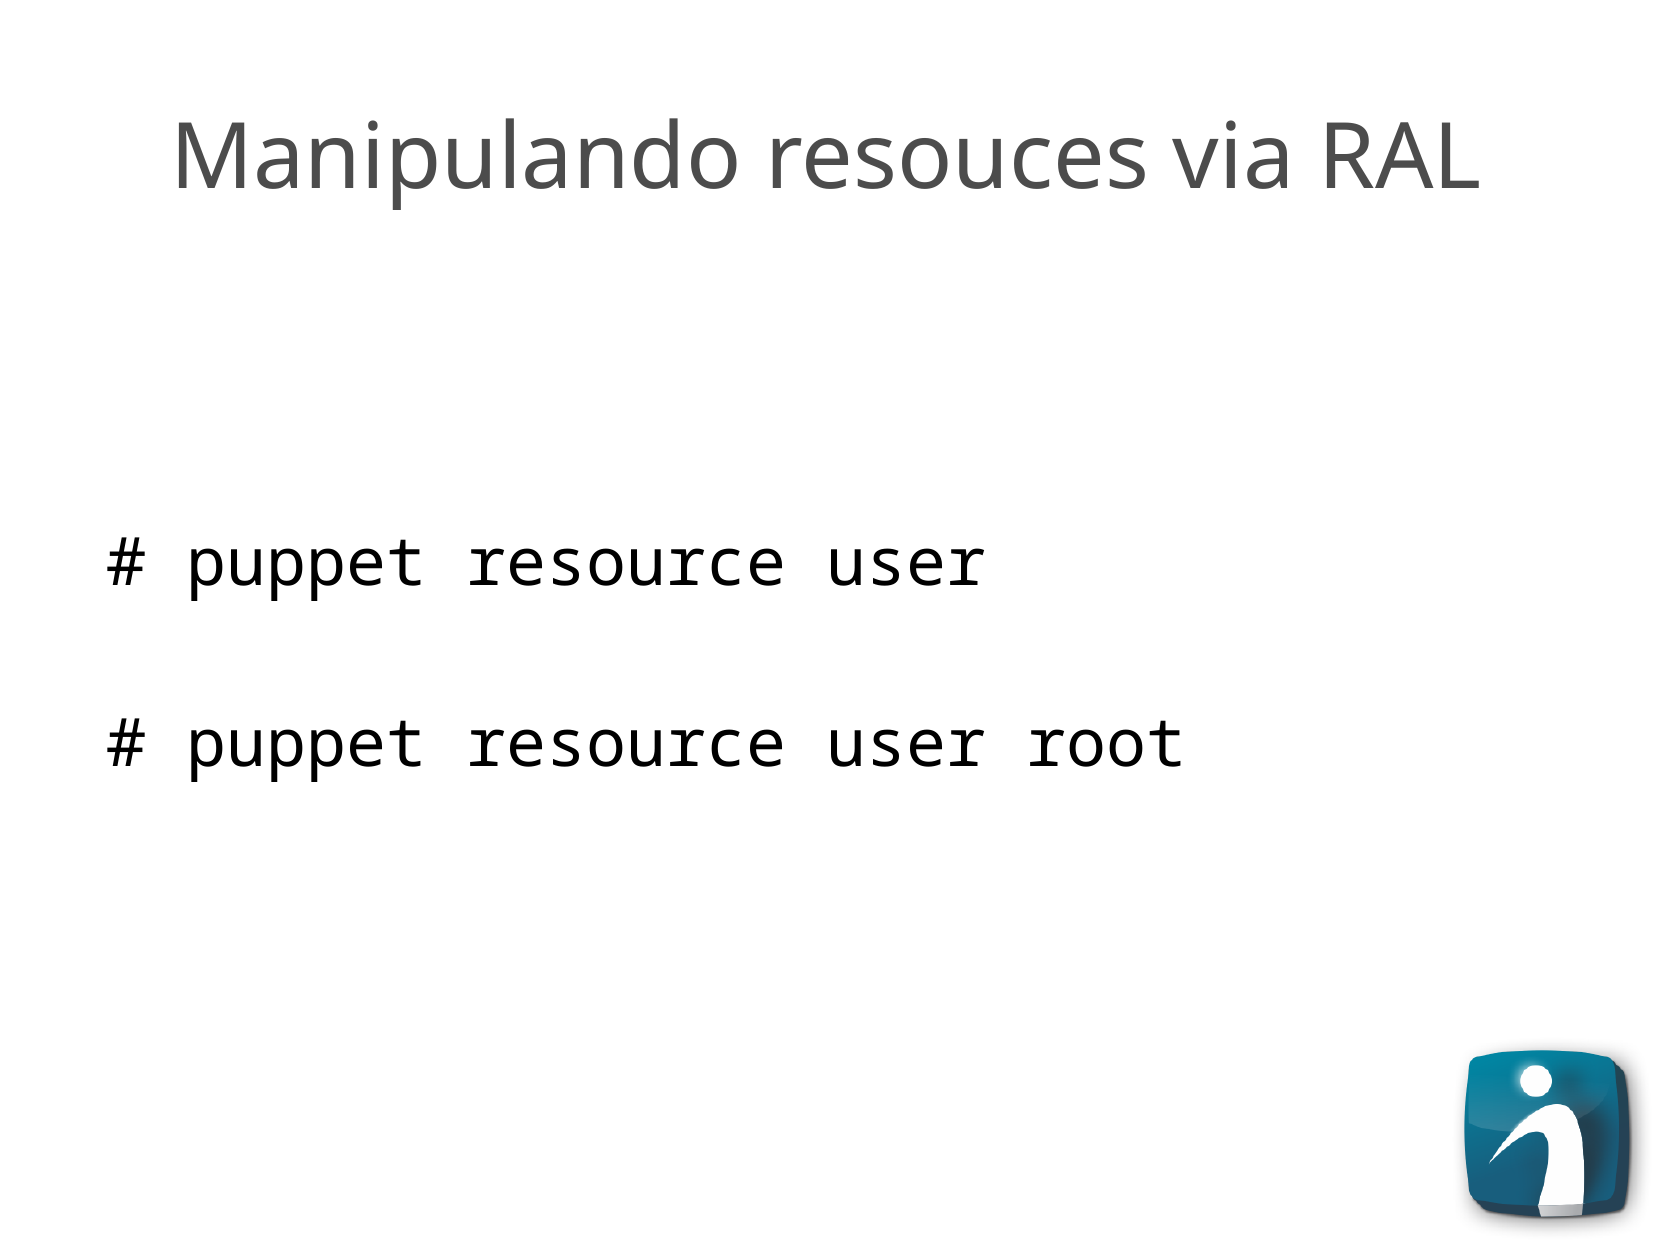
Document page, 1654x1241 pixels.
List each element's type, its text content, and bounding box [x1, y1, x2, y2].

subtitle # puppet resource user # puppet resource user root [82, 290, 1571, 1010]
picture [1447, 1035, 1654, 1241]
title Manipulando resouces via RAL [82, 49, 1571, 257]
